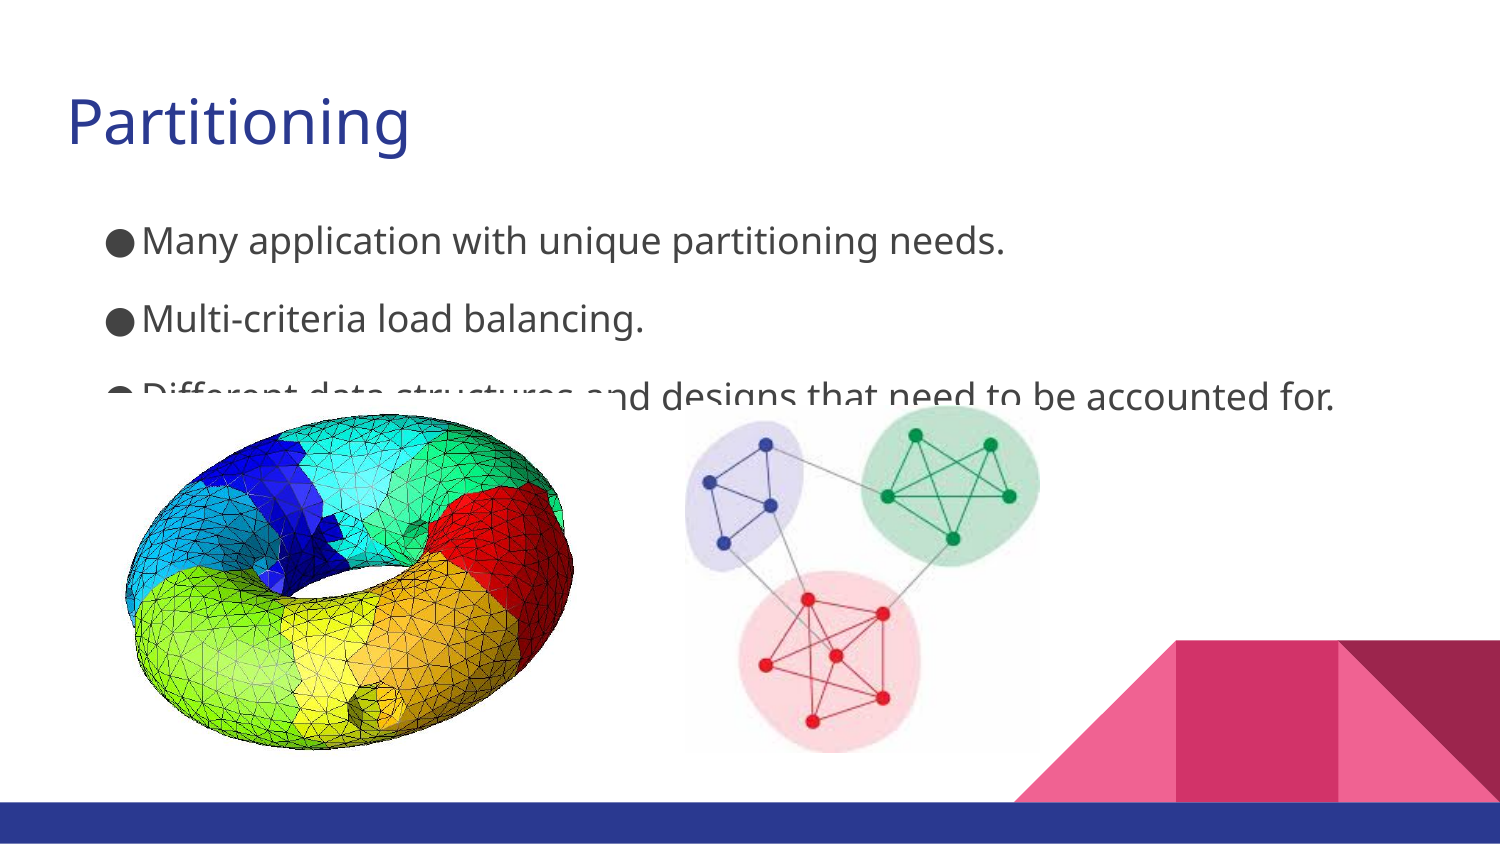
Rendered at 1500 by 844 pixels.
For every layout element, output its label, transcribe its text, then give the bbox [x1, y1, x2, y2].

picture [98, 393, 614, 765]
list Many application with unique partitioning needs. Multi-criteria load balancing. Different data structures and designs that need to be accounted for. [51, 201, 1449, 750]
picture [685, 405, 1040, 753]
title Partitioning [51, 67, 1449, 167]
